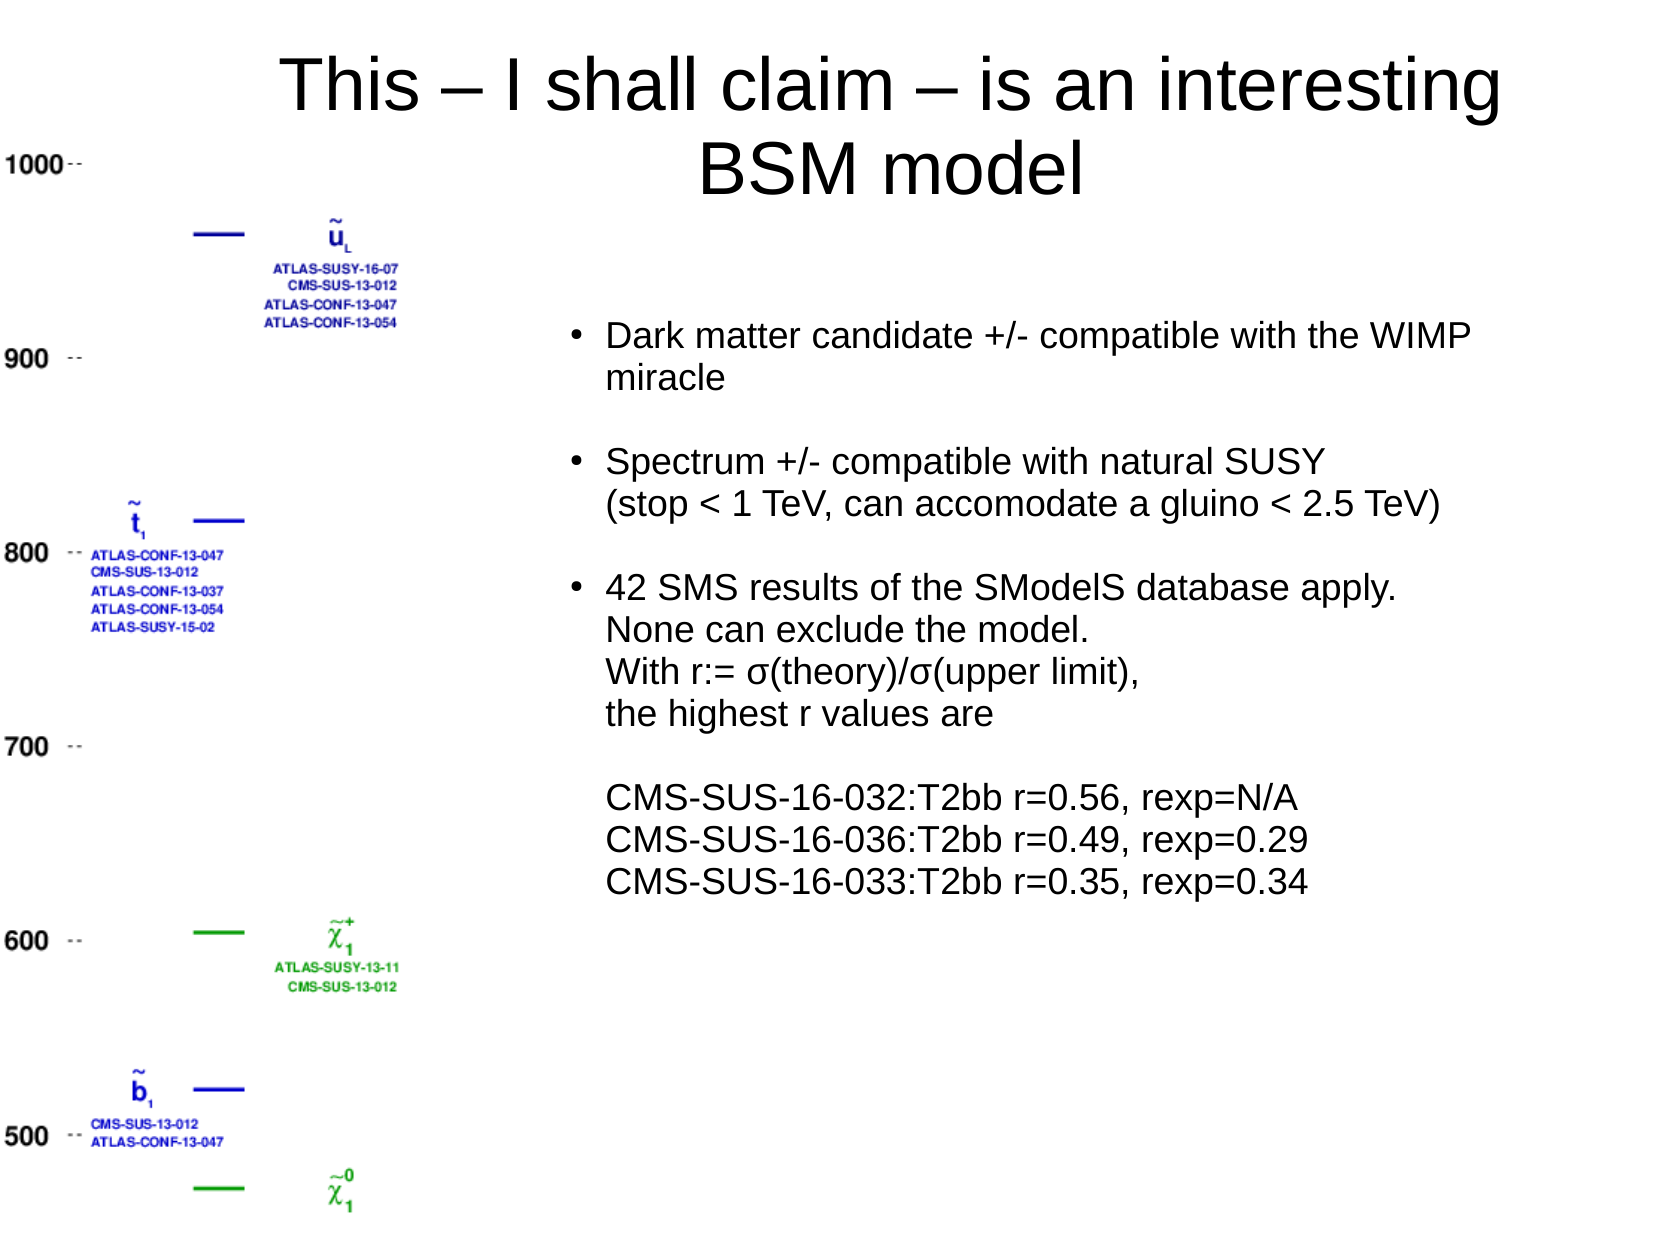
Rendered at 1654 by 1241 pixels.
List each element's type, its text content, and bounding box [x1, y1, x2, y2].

text_box Dark matter candidate +/- compatible with the WIMP miracle Spectrum +/- compatible with natural SUSY (stop < 1 TeV, can accomodate a gluino < 2.5 TeV) 42 SMS results of the SModelS database apply. None can exclude the model. With r:= σ(theory)/σ(upper limit), the highest r values are CMS-SUS-16-032:T2bb r=0.56, rexp=N/A CMS-SUS-16-036:T2bb r=0.49, rexp=0.29 CMS-SUS-16-033:T2bb r=0.35, rexp=0.34 [555, 307, 1607, 937]
text_box This – I shall claim – is an interesting BSM model [212, 35, 1571, 219]
picture [0, 141, 403, 1241]
